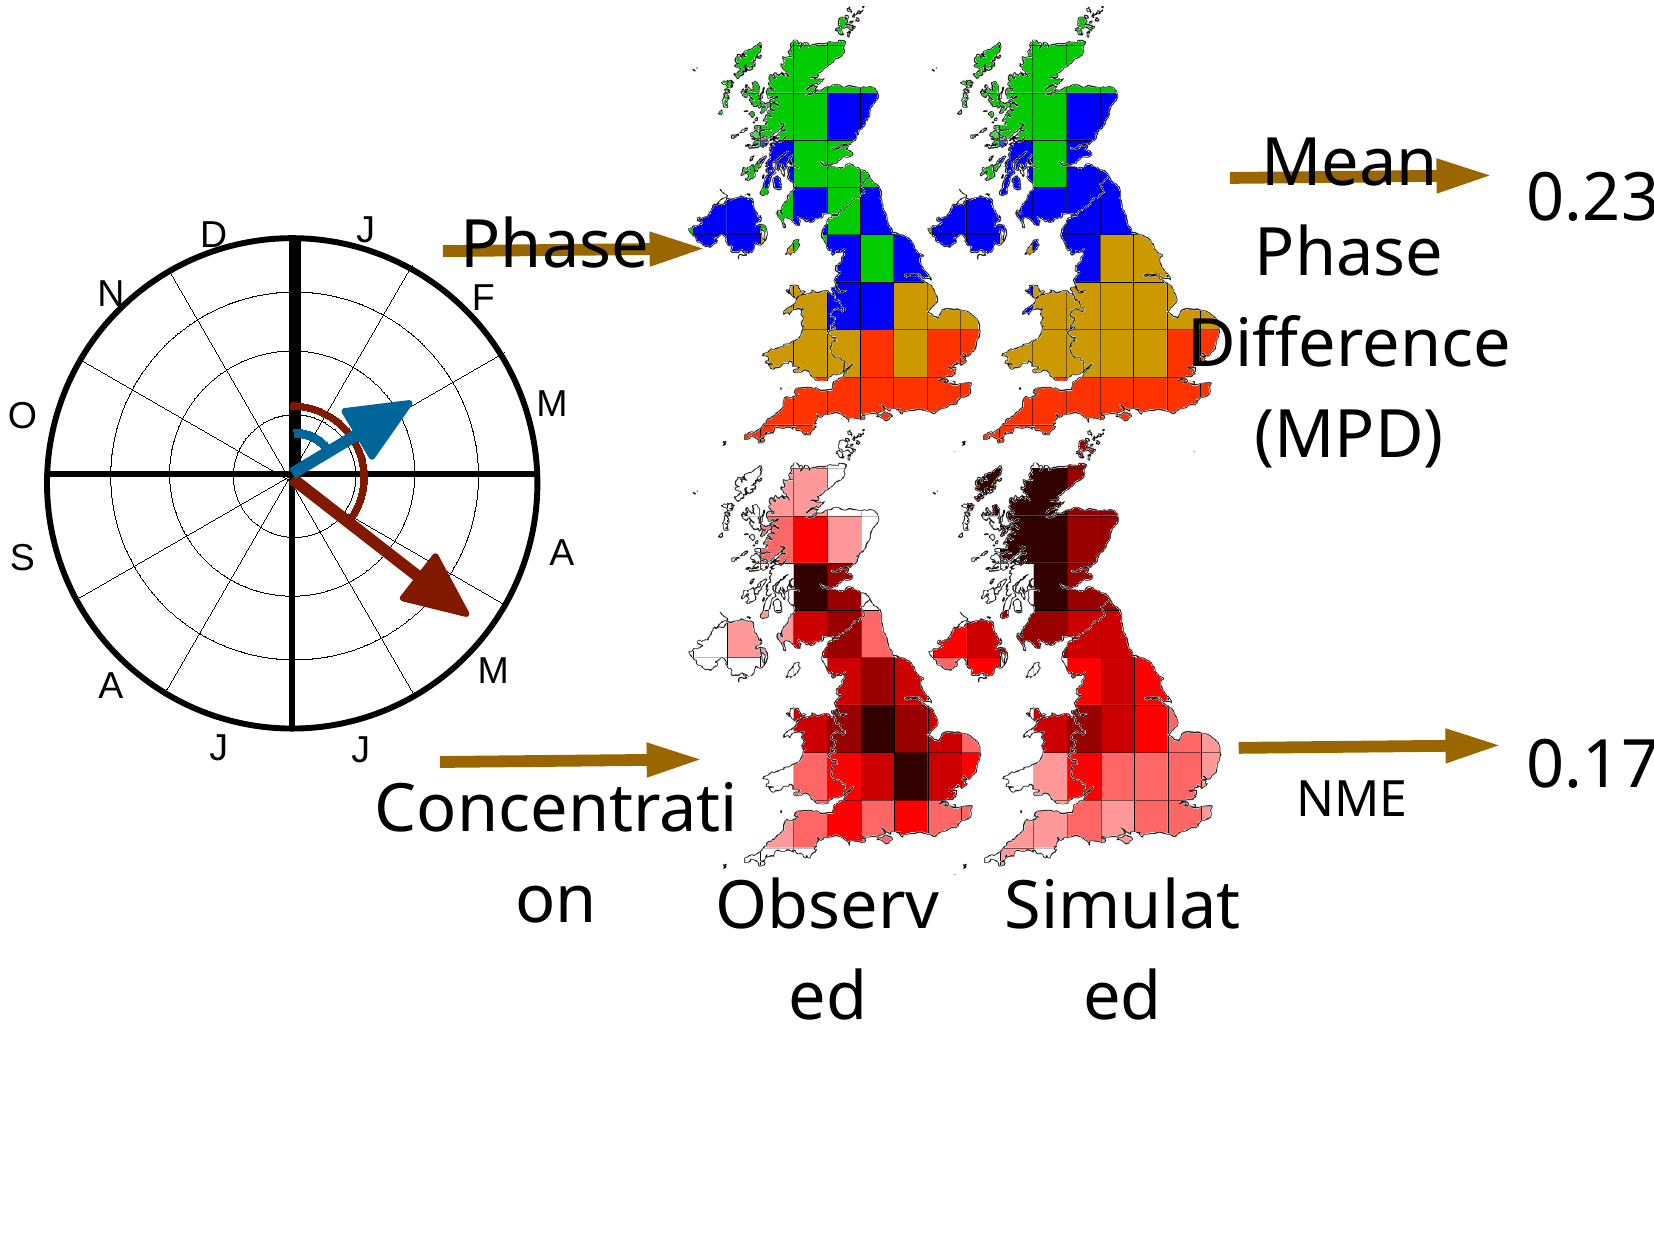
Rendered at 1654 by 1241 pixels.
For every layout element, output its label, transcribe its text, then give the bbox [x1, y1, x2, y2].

text_box Mean Phase Difference (MPD) [1163, 106, 1536, 387]
text_box 0.23 [1511, 141, 1654, 231]
text_box Simulated [977, 849, 1269, 931]
text_box NME [1192, 755, 1512, 904]
text_box M [517, 375, 587, 433]
text_box M [458, 642, 528, 699]
text_box [290, 238, 538, 729]
text_box S [0, 529, 57, 587]
text_box J [184, 718, 253, 776]
picture [682, 0, 1229, 875]
text_box O [0, 387, 57, 444]
text_box Concentration [348, 753, 682, 901]
text_box N [76, 264, 146, 322]
text_box J [331, 200, 401, 258]
text_box D [179, 205, 249, 263]
text_box A [76, 656, 146, 714]
text_box 0.17 [1511, 708, 1654, 798]
text_box F [449, 269, 518, 327]
text_box Phase [395, 188, 682, 337]
text_box J [326, 720, 396, 778]
text_box [47, 477, 289, 729]
text_box Observed [682, 849, 974, 931]
text_box A [527, 524, 597, 582]
text_box [47, 238, 289, 471]
